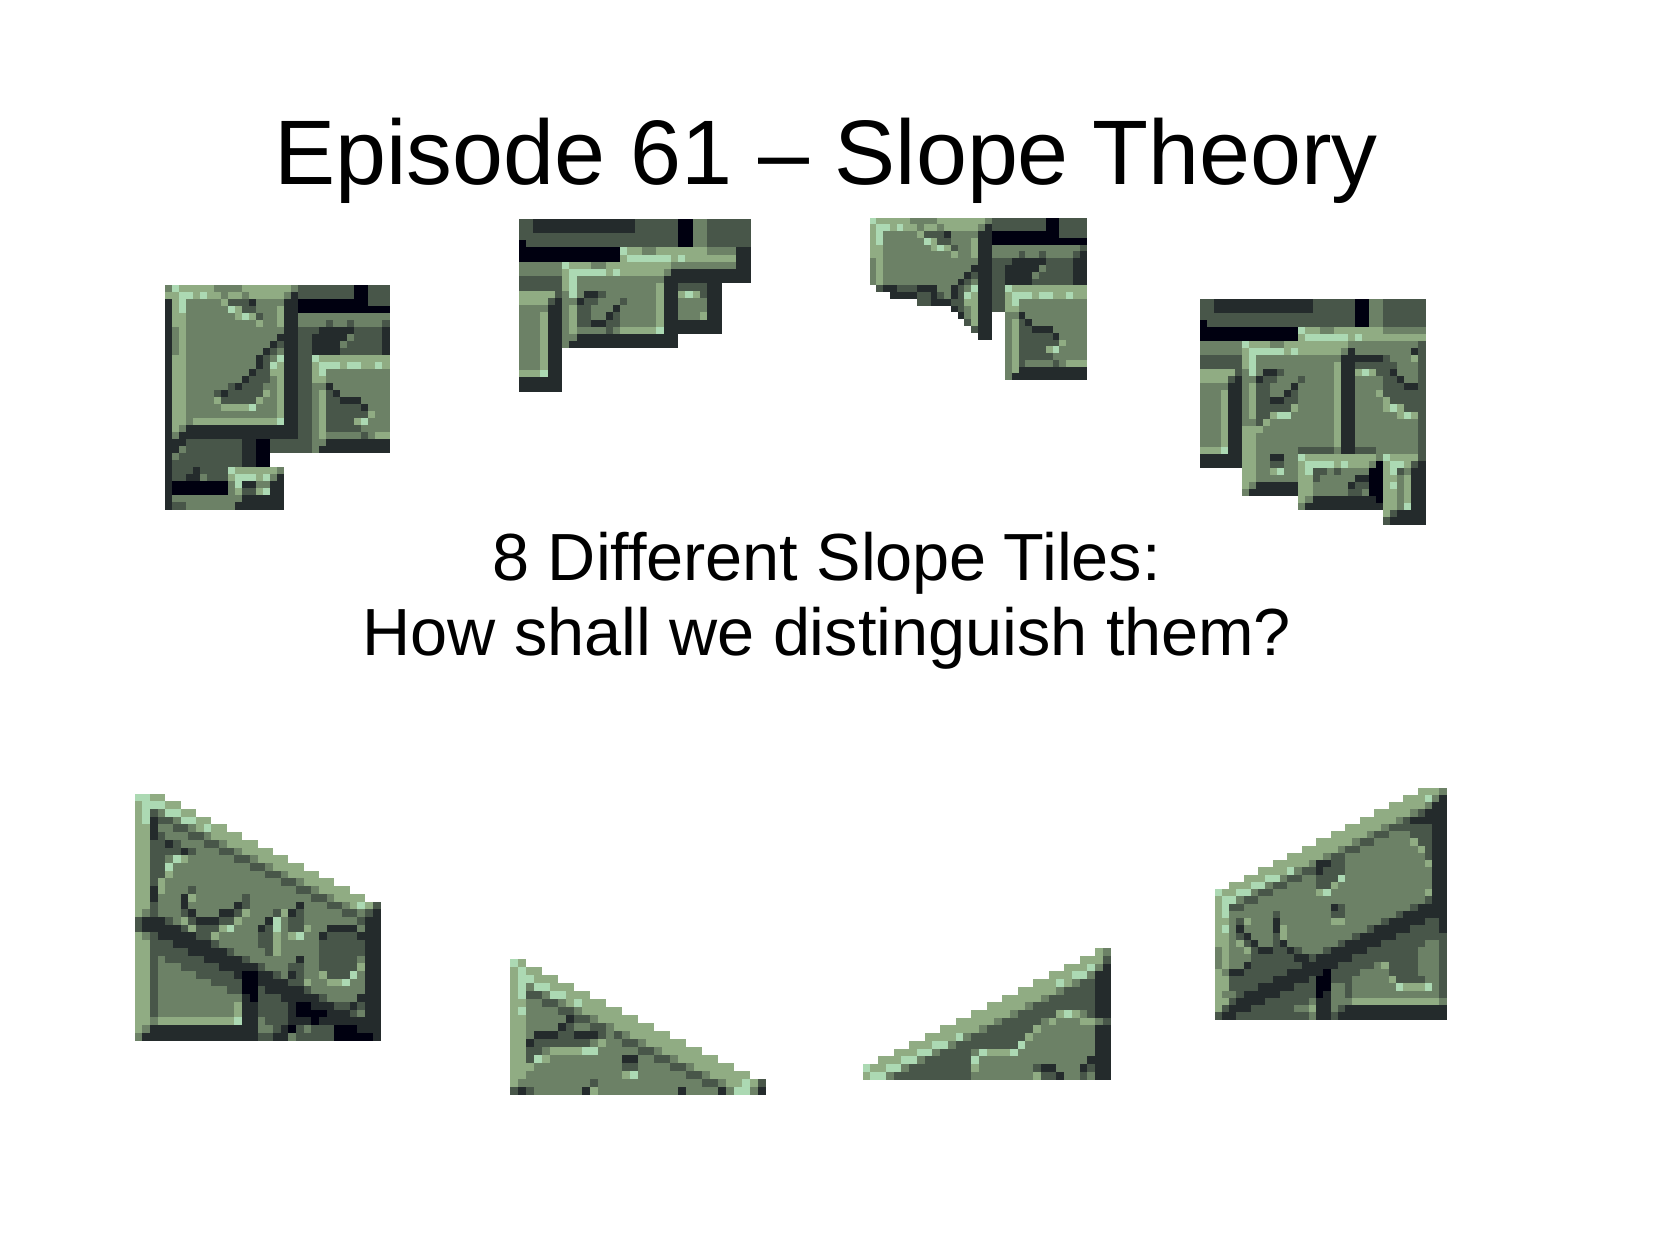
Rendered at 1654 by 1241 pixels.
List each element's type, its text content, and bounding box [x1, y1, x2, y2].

picture [510, 1010, 766, 1096]
picture [135, 1010, 381, 1041]
subtitle 8 Different Slope Tiles: How shall we distinguish them? [82, 180, 1571, 1010]
title Episode 61 – Slope Theory [82, 49, 1571, 180]
picture [1215, 1010, 1447, 1021]
picture [863, 1010, 1111, 1081]
